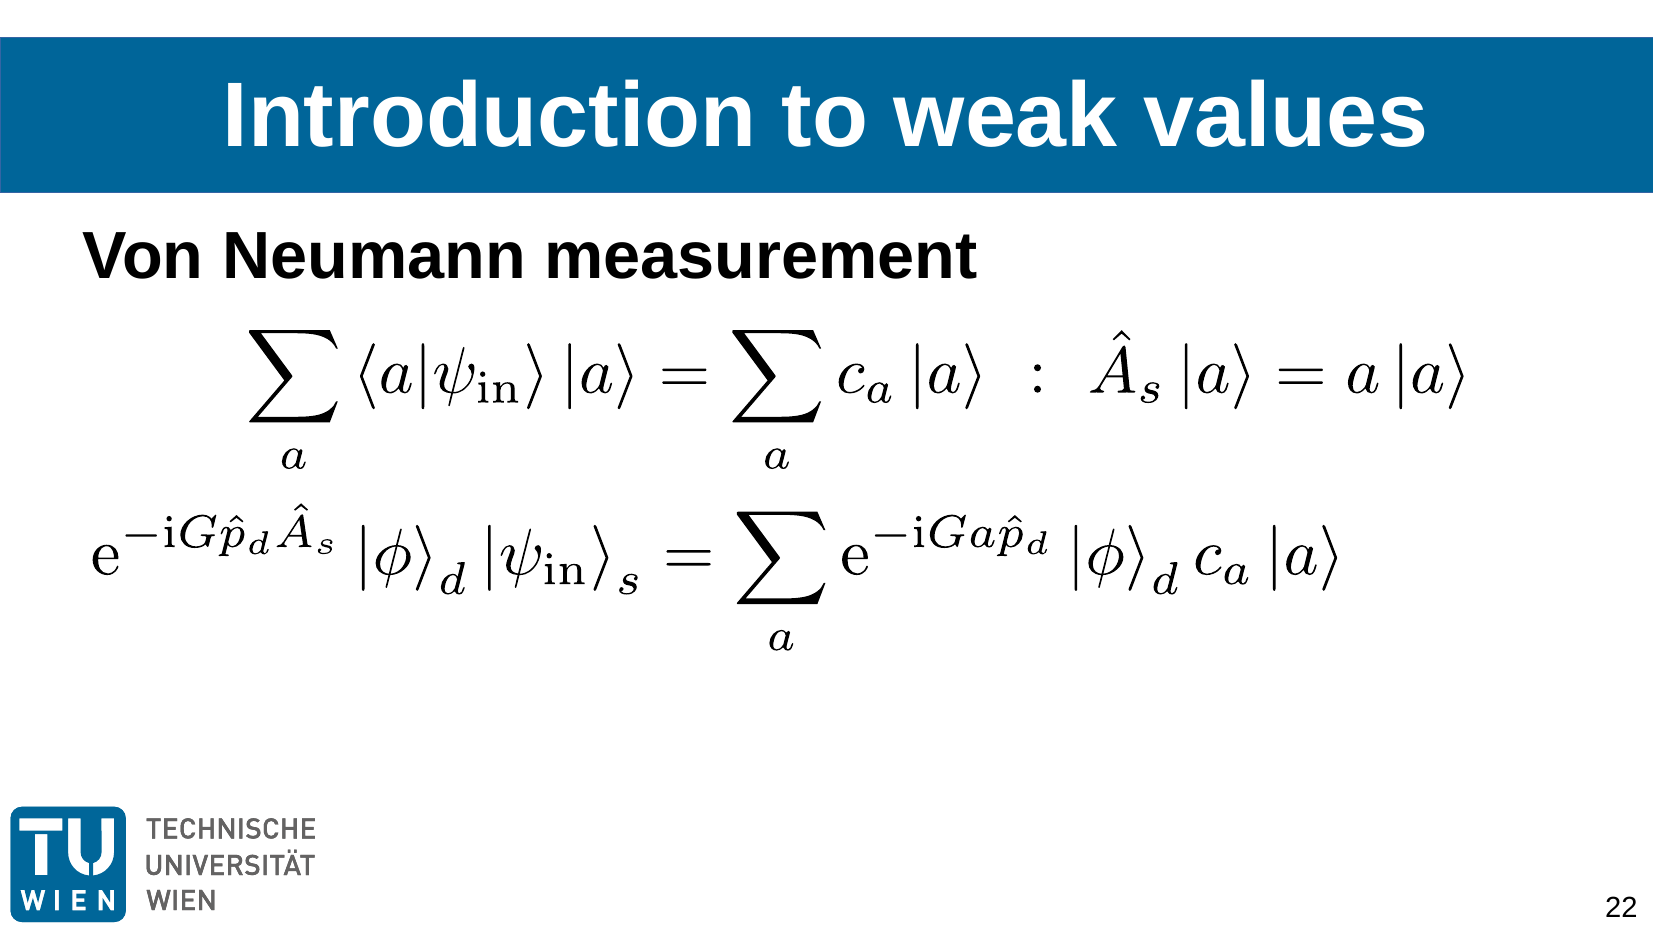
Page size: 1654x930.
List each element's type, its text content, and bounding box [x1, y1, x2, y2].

picture [87, 482, 1350, 660]
picture [232, 311, 1478, 477]
title Introduction to weak values [0, 37, 1653, 193]
list Von Neumann measurement [82, 217, 1571, 757]
